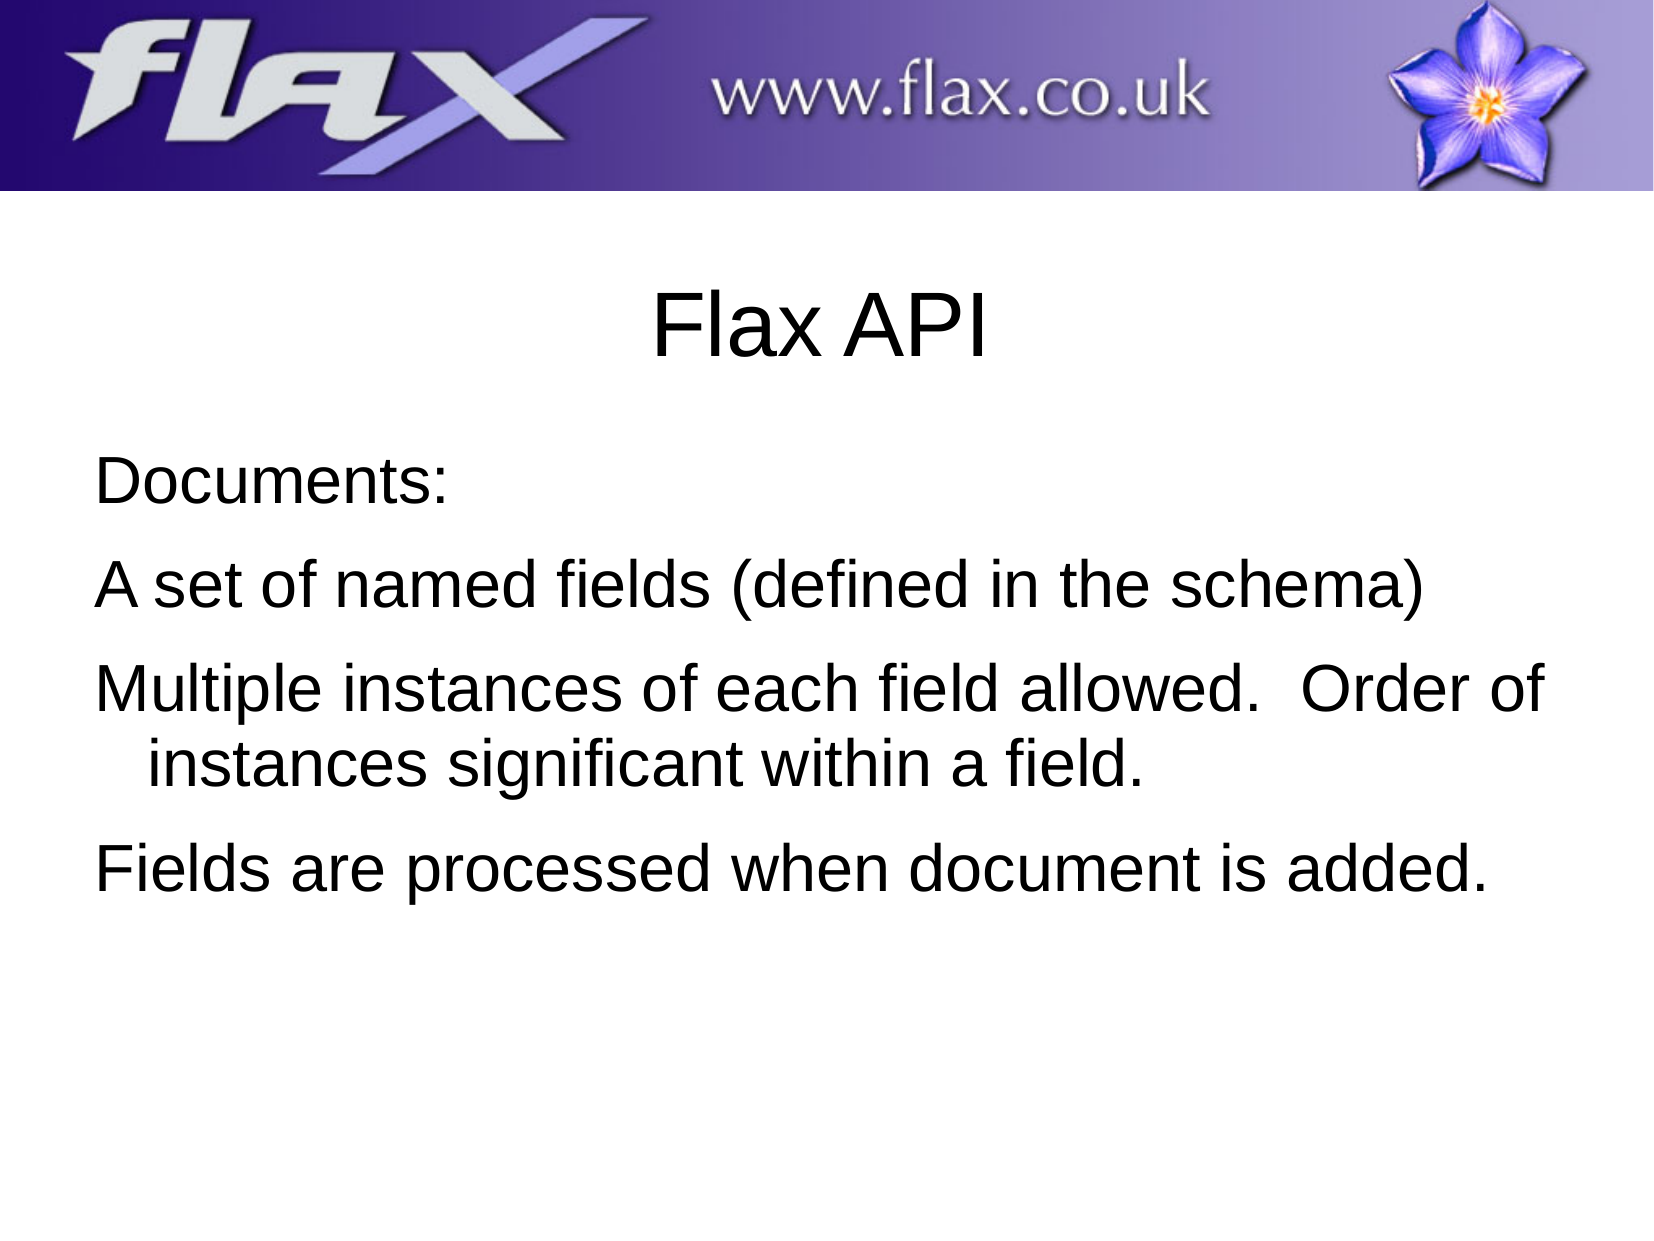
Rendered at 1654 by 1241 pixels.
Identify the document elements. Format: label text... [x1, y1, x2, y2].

picture [0, 0, 1654, 191]
title Flax API [76, 236, 1565, 414]
list Documents: A set of named fields (defined in the schema) Multiple instances of each field allowed. Order of instances significant within a field. Fields are processed when document is added. [76, 442, 1565, 1094]
